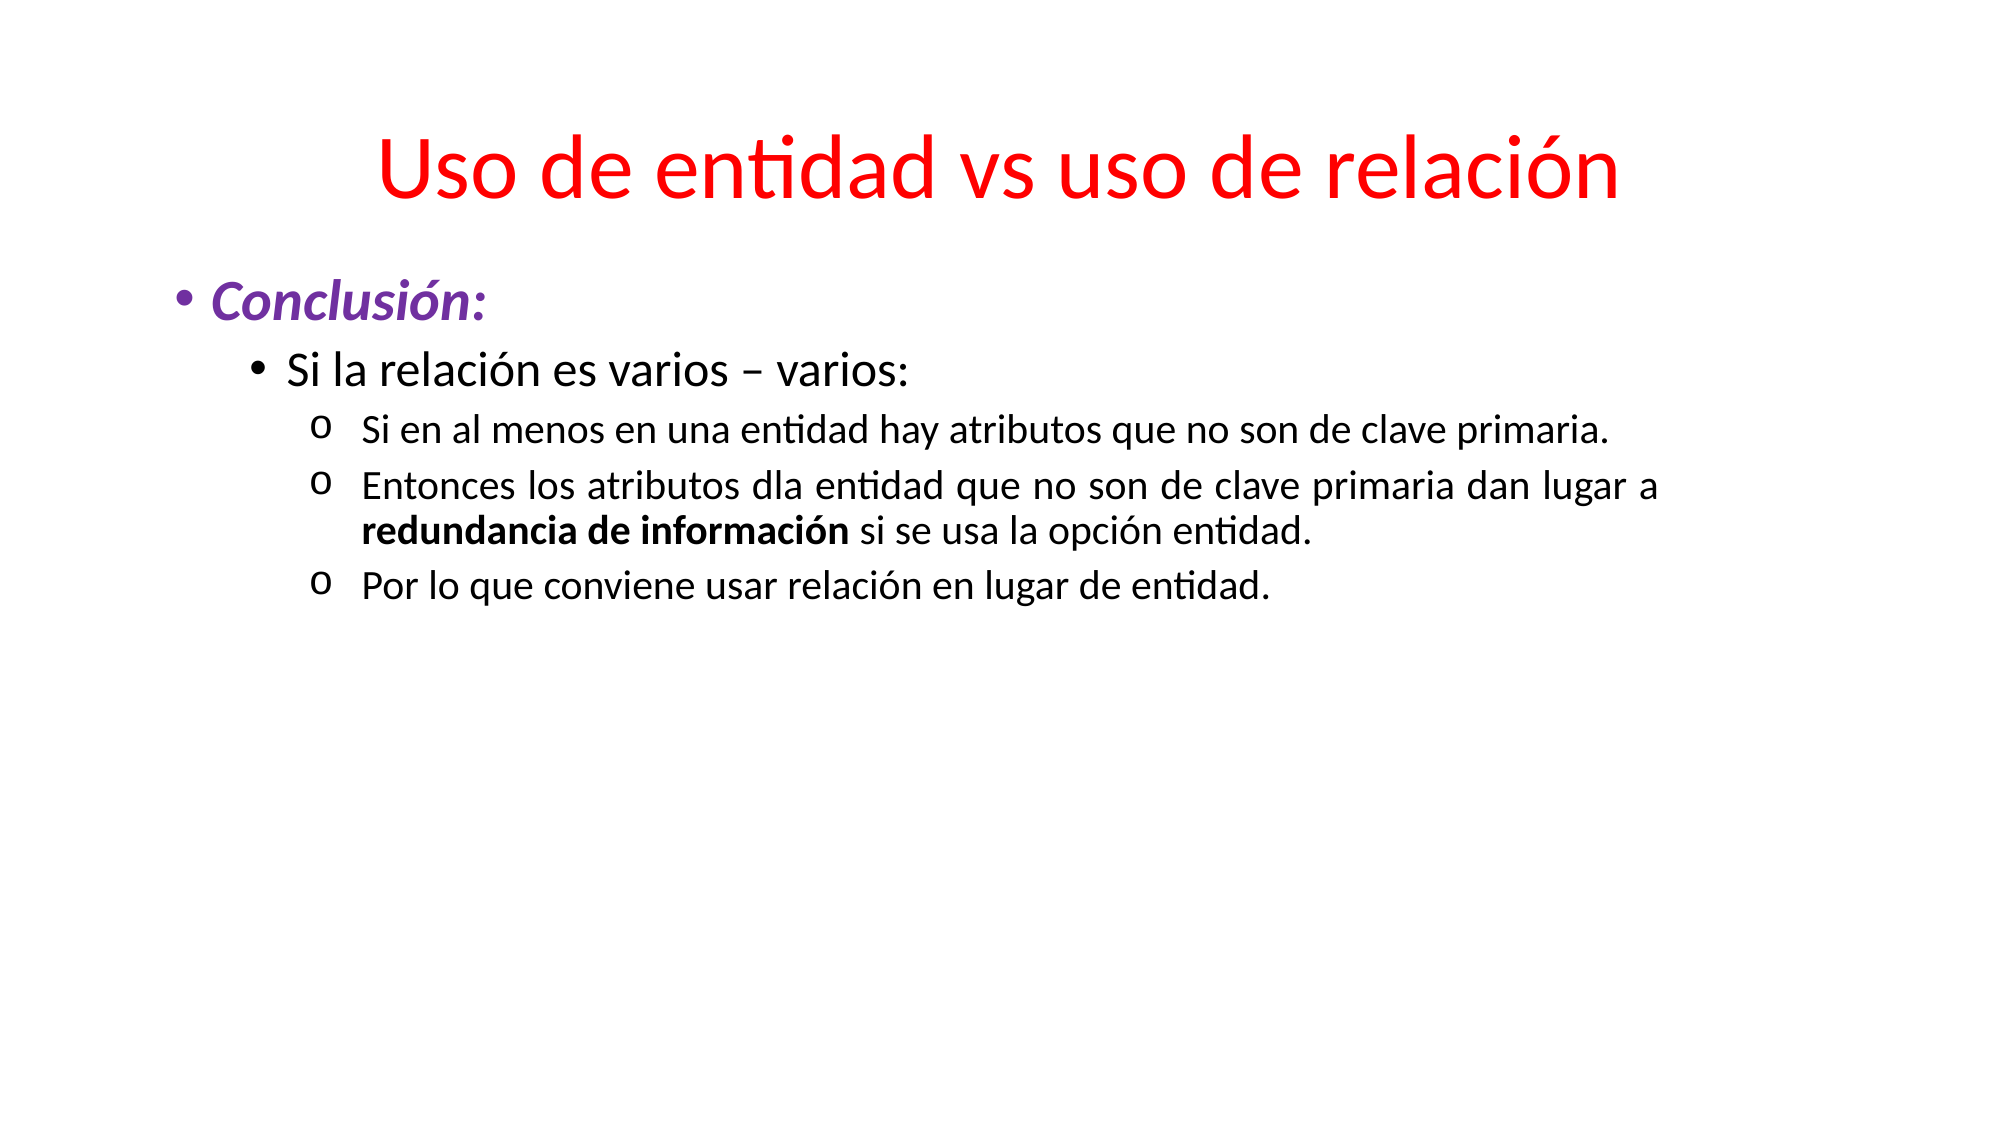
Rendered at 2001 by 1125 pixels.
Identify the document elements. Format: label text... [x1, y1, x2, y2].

list Conclusión: Si la relación es varios – varios: Si en al menos en una entidad hay atributos que no son de clave primaria. Entonces los atributos dla entidad que no son de clave primaria dan lugar a redundancia de información si se usa la opción entidad. Por lo que conviene usar relación en lugar de entidad. [159, 262, 1675, 894]
title Uso de entidad vs uso de relación [137, 59, 1863, 278]
